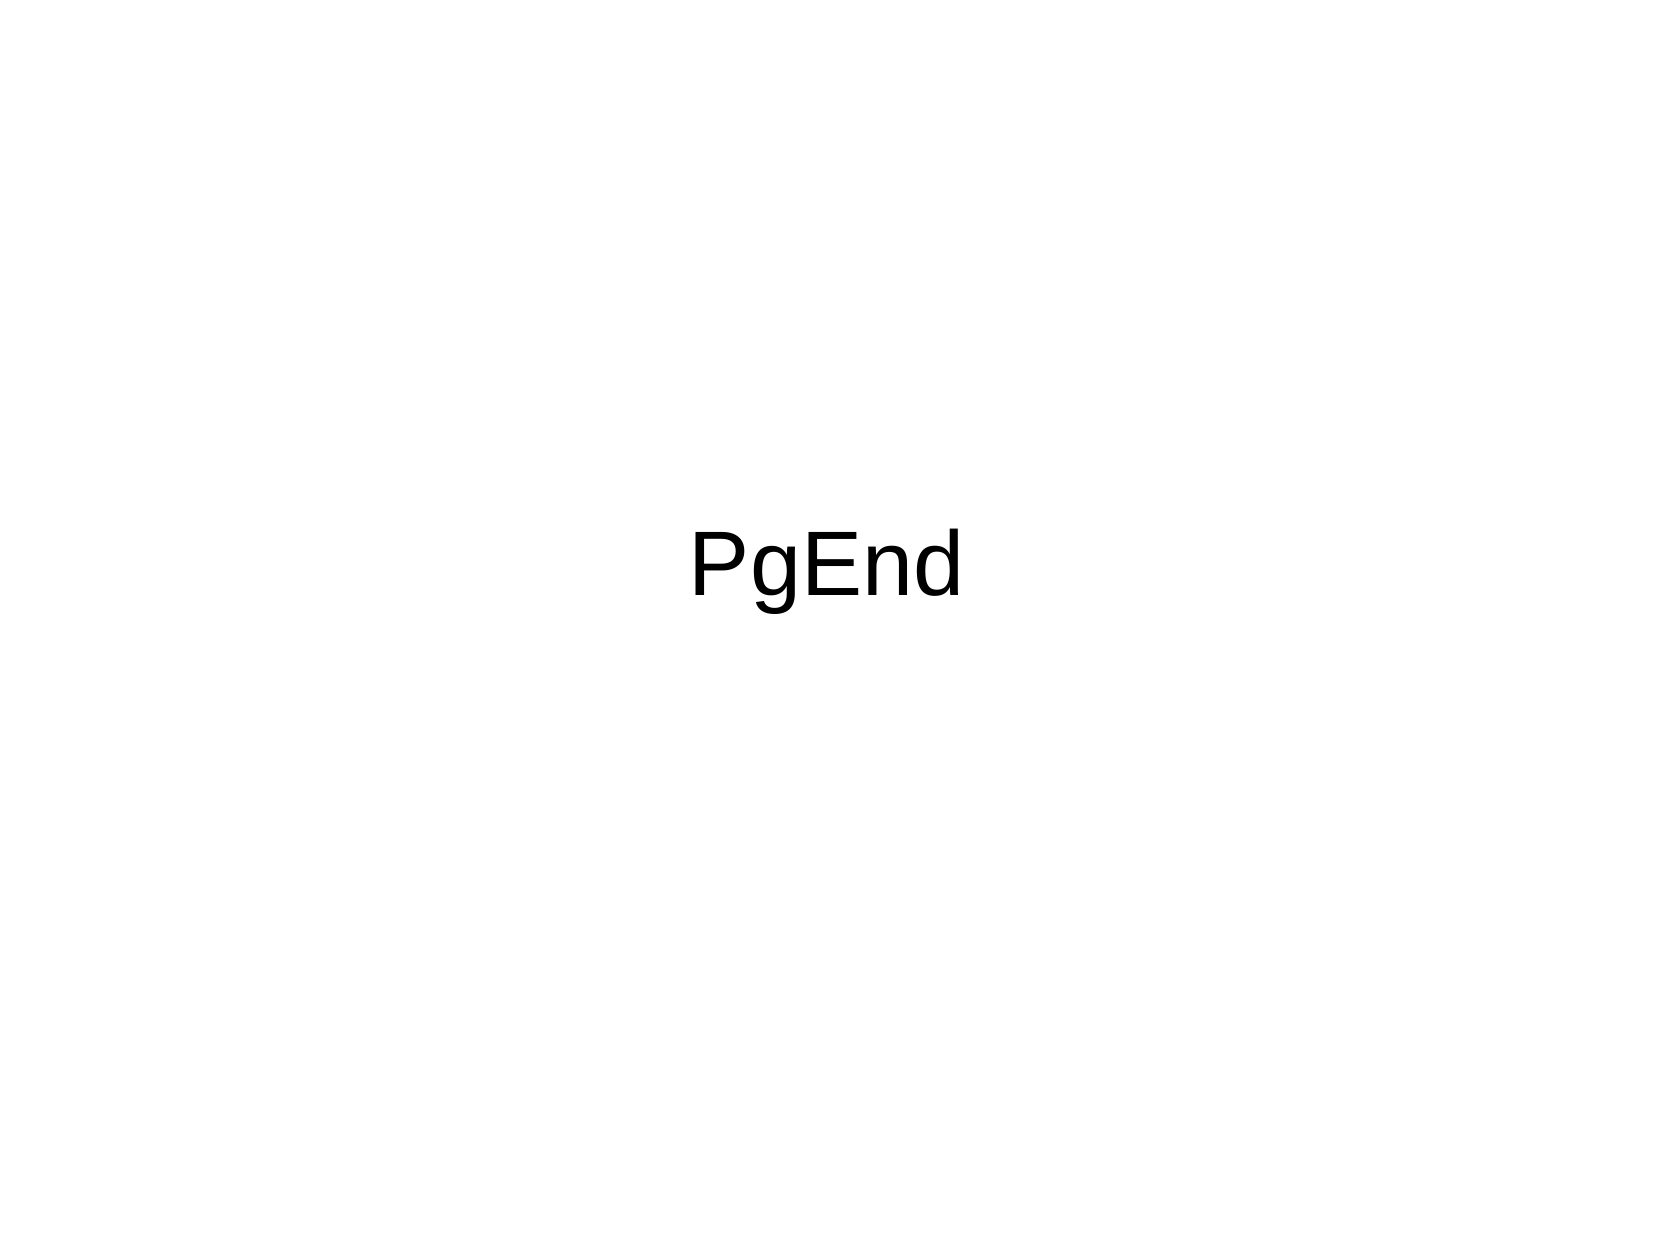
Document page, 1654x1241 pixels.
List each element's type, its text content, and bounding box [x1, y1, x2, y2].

title PgEnd [82, 460, 1571, 668]
